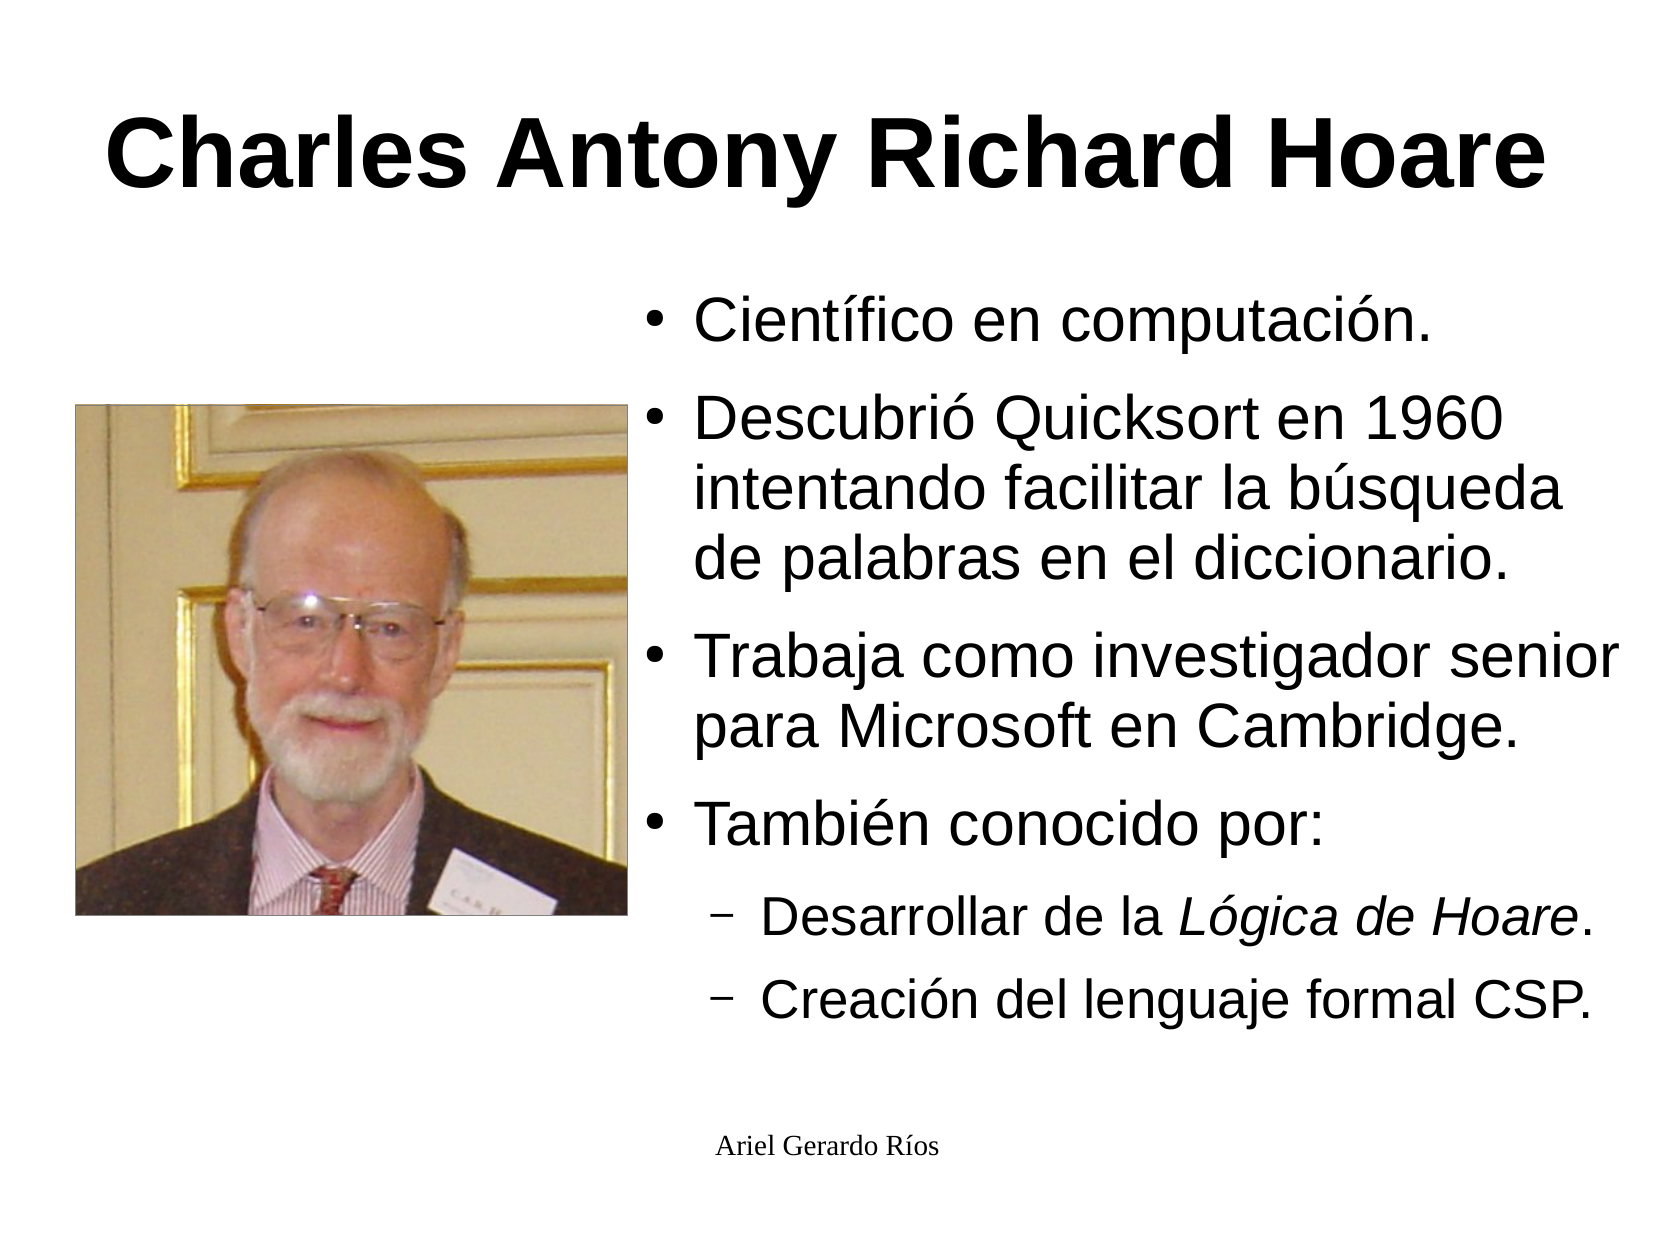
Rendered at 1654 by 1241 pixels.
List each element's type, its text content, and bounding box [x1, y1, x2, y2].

list Científico en computación. Descubrió Quicksort en 1960 intentando facilitar la búsqueda de palabras en el diccionario. Trabaja como investigador senior para Microsoft en Cambridge. También conocido por: Desarrollar de la Lógica de Hoare. Creación del lenguaje formal CSP. [627, 285, 1636, 1186]
picture [75, 404, 628, 916]
title Charles Antony Richard Hoare [82, 49, 1571, 257]
